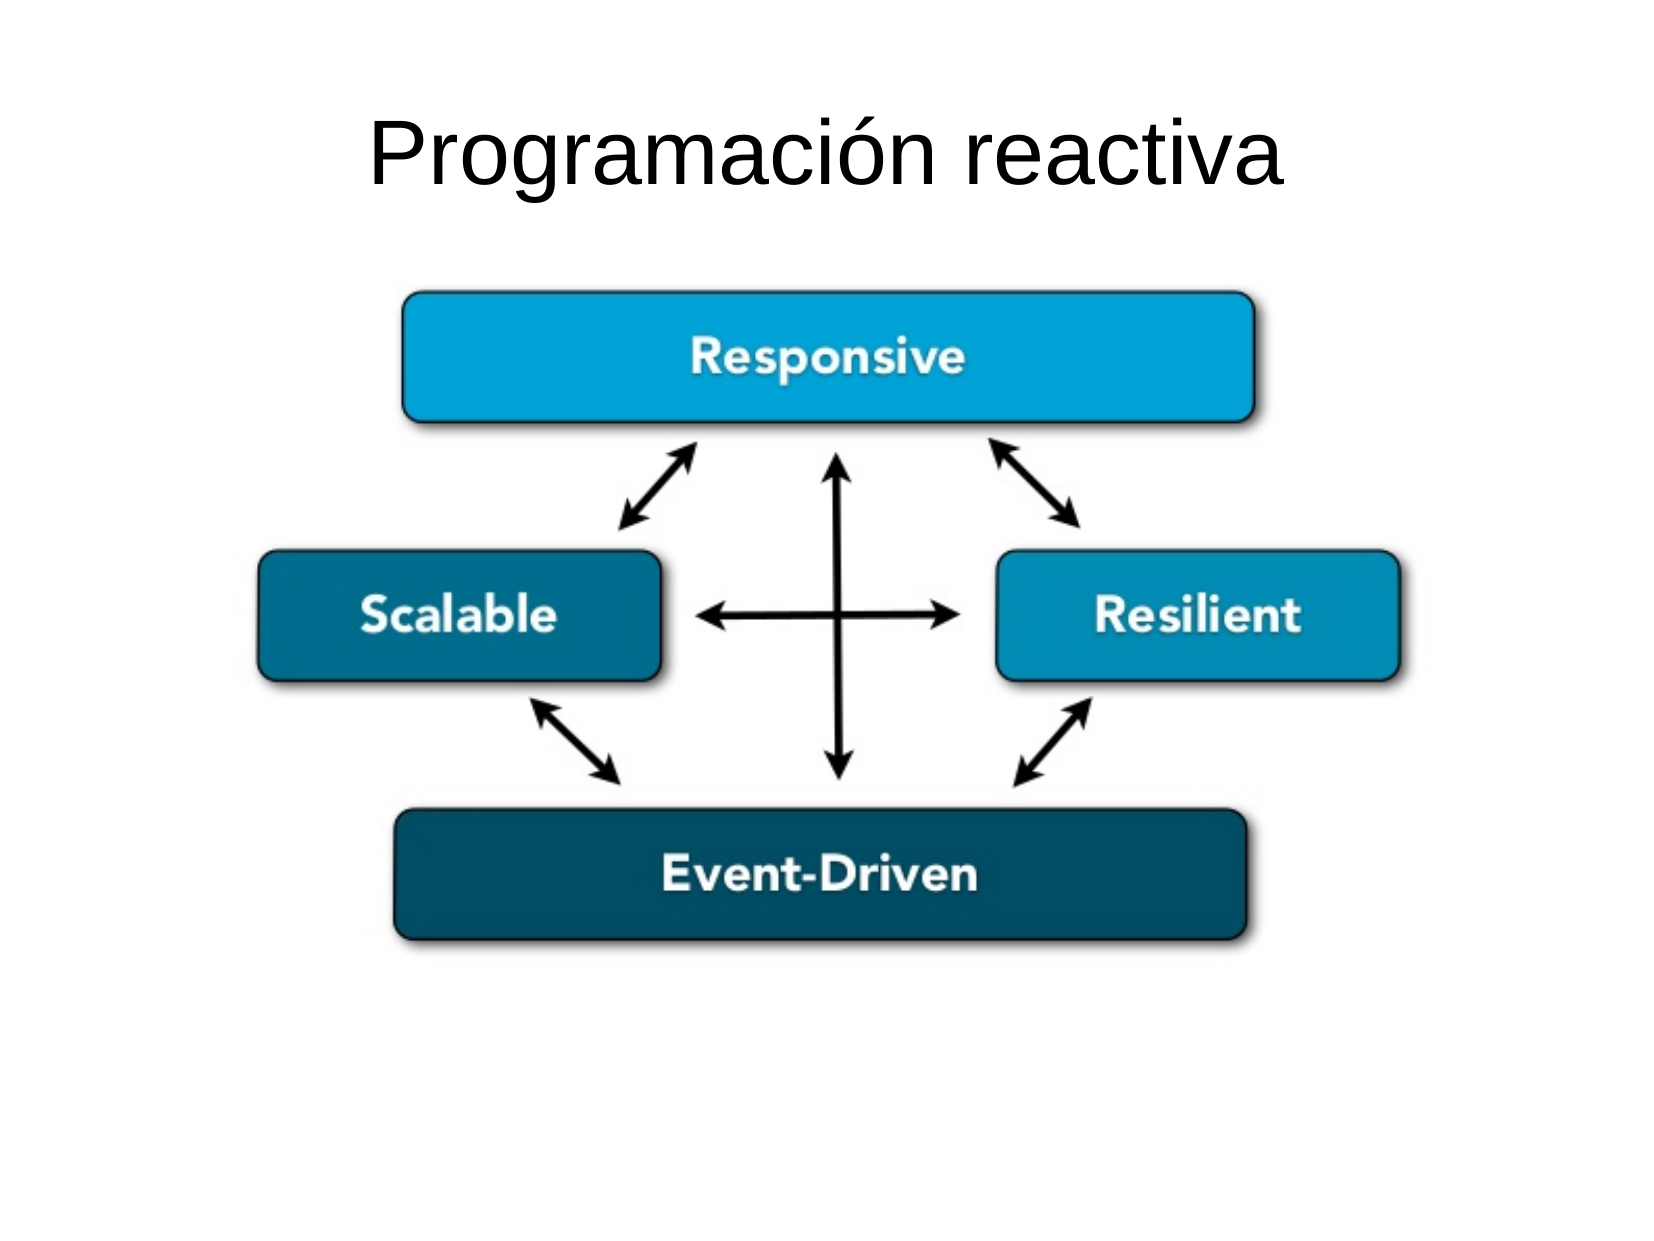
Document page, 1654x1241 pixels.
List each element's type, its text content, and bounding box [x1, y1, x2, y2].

title Programación reactiva [82, 49, 1571, 257]
picture [179, 257, 1479, 985]
